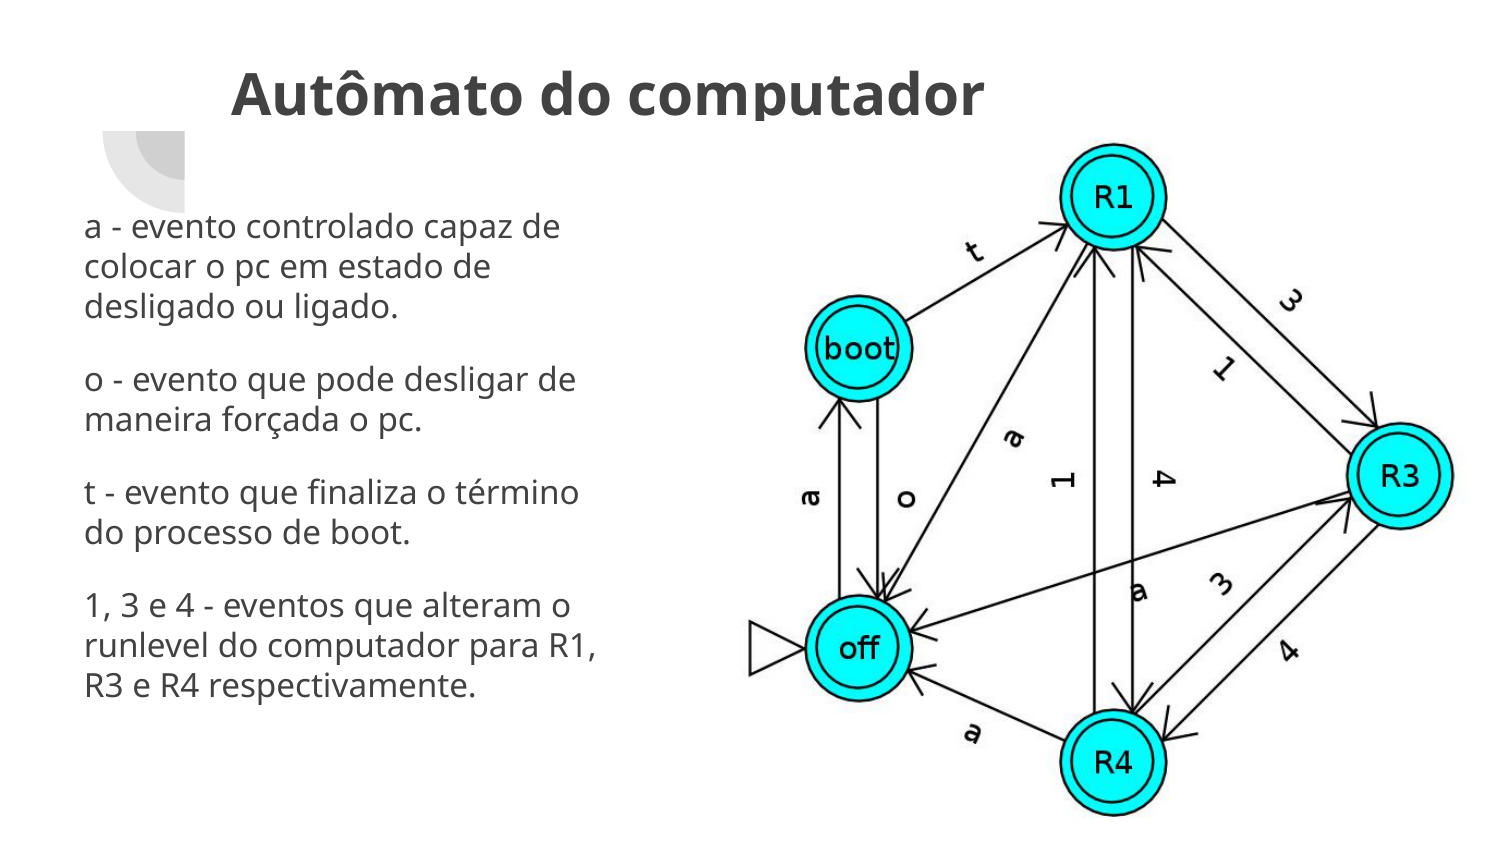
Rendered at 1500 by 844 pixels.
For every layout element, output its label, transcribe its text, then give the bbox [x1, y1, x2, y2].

list a - evento controlado capaz de colocar o pc em estado de desligado ou ligado. o - evento que pode desligar de maneira forçada o pc. t - evento que finaliza o término do processo de boot. 1, 3 e 4 - eventos que alteram o runlevel do computador para R1, R3 e R4 respectivamente. [69, 190, 629, 829]
title Autômato do computador [215, 42, 1370, 207]
picture [730, 121, 1472, 829]
